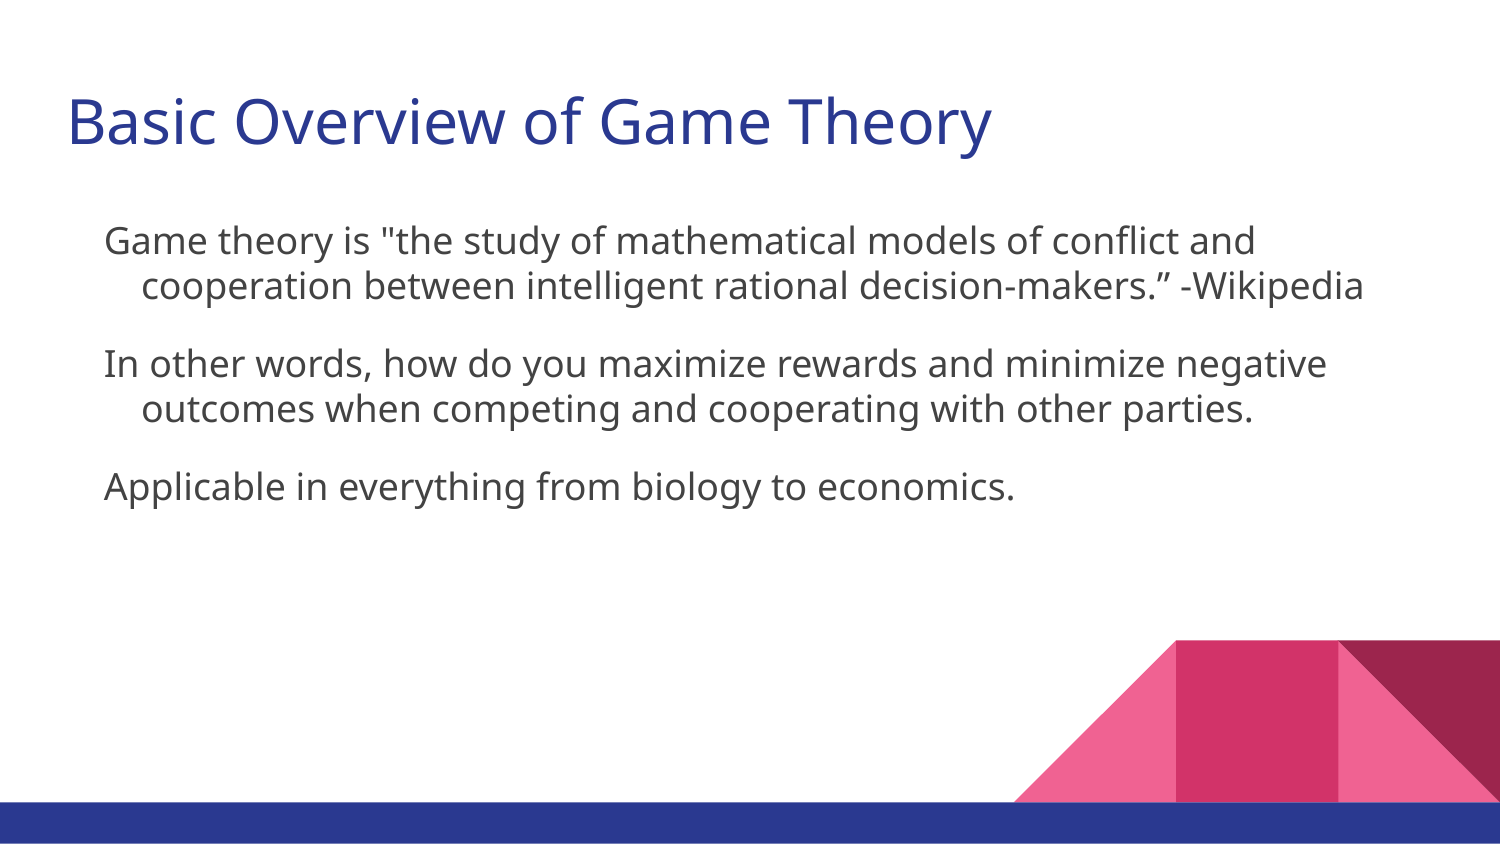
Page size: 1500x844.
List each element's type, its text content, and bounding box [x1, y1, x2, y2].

title Basic Overview of Game Theory [51, 67, 1449, 167]
list Game theory is "the study of mathematical models of conflict and cooperation between intelligent rational decision-makers.” -Wikipedia In other words, how do you maximize rewards and minimize negative outcomes when competing and cooperating with other parties. Applicable in everything from biology to economics. [51, 201, 1449, 750]
